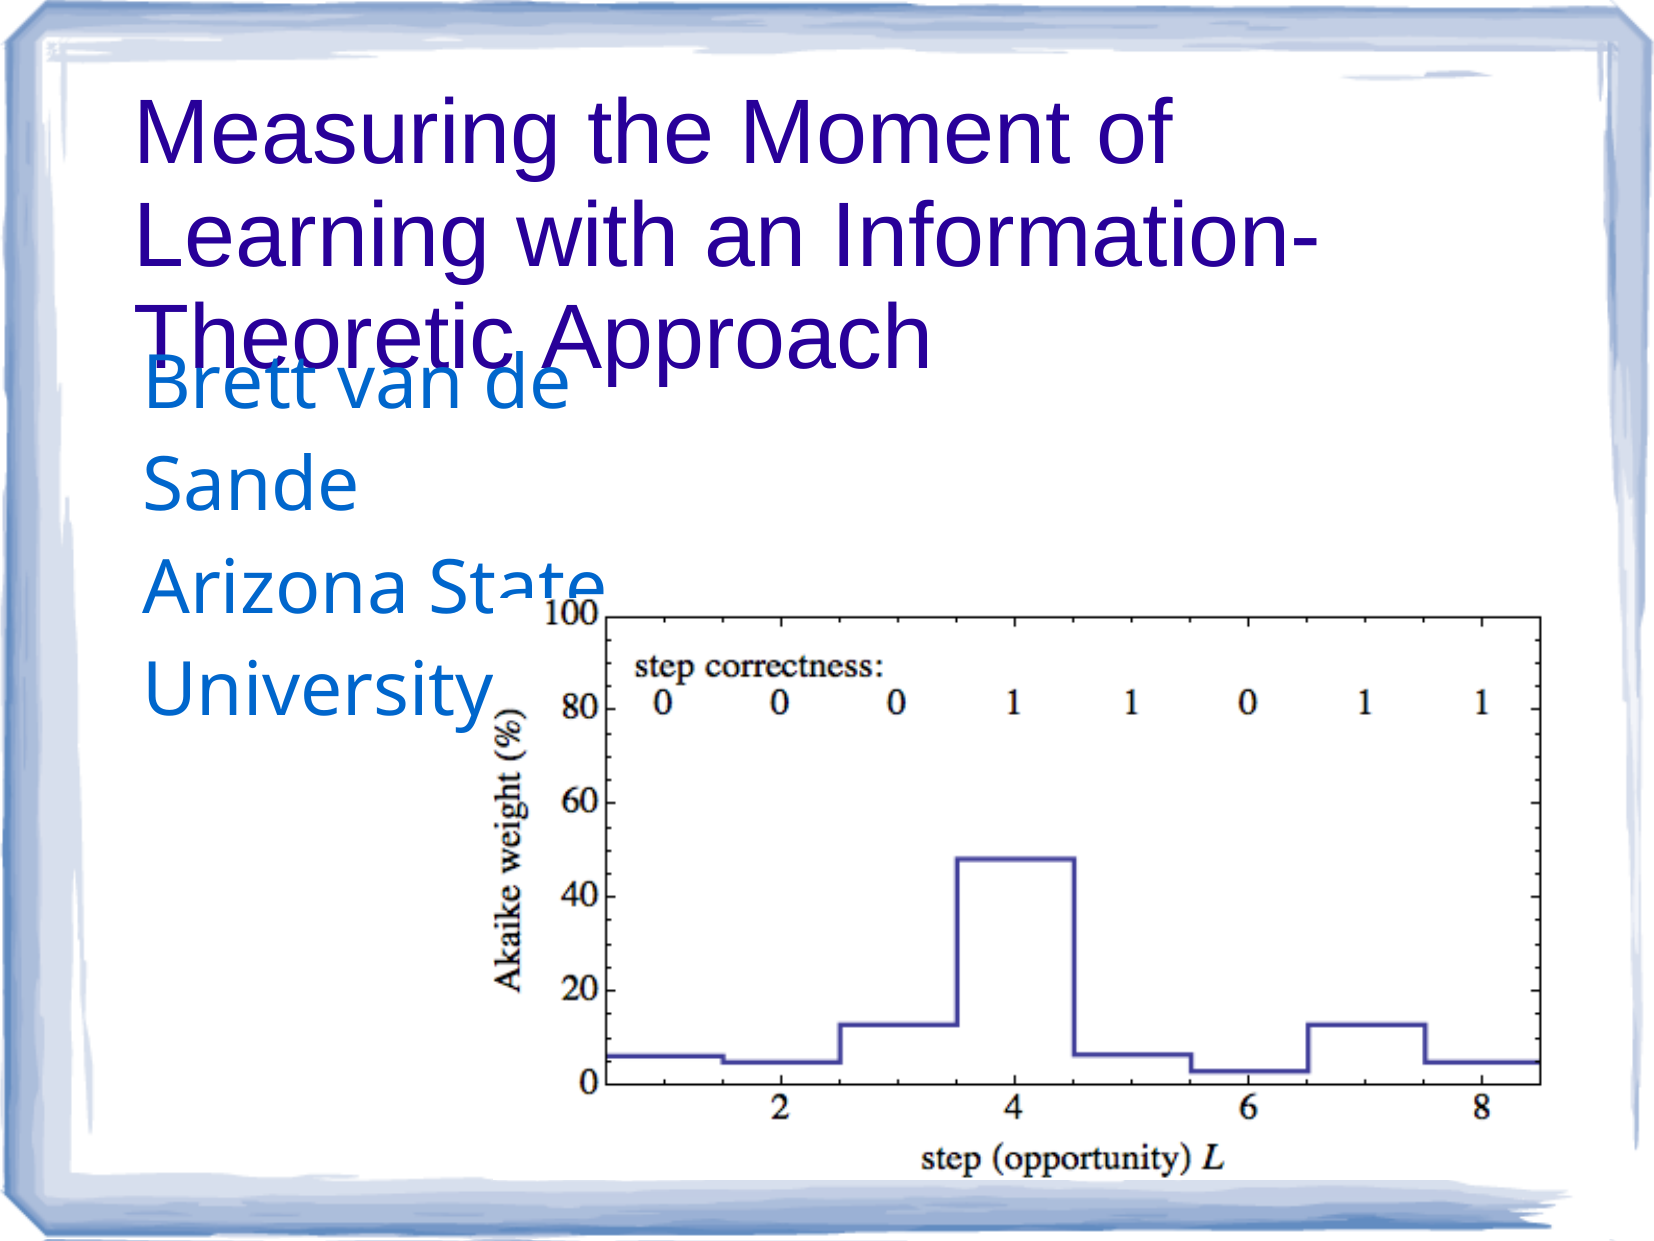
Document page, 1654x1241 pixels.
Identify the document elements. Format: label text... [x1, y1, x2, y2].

title Measuring the Moment of Learning with an Information-Theoretic Approach [134, 80, 1501, 389]
subtitle Brett van de Sande Arizona State University [142, 400, 780, 666]
picture [0, 0, 1654, 1241]
